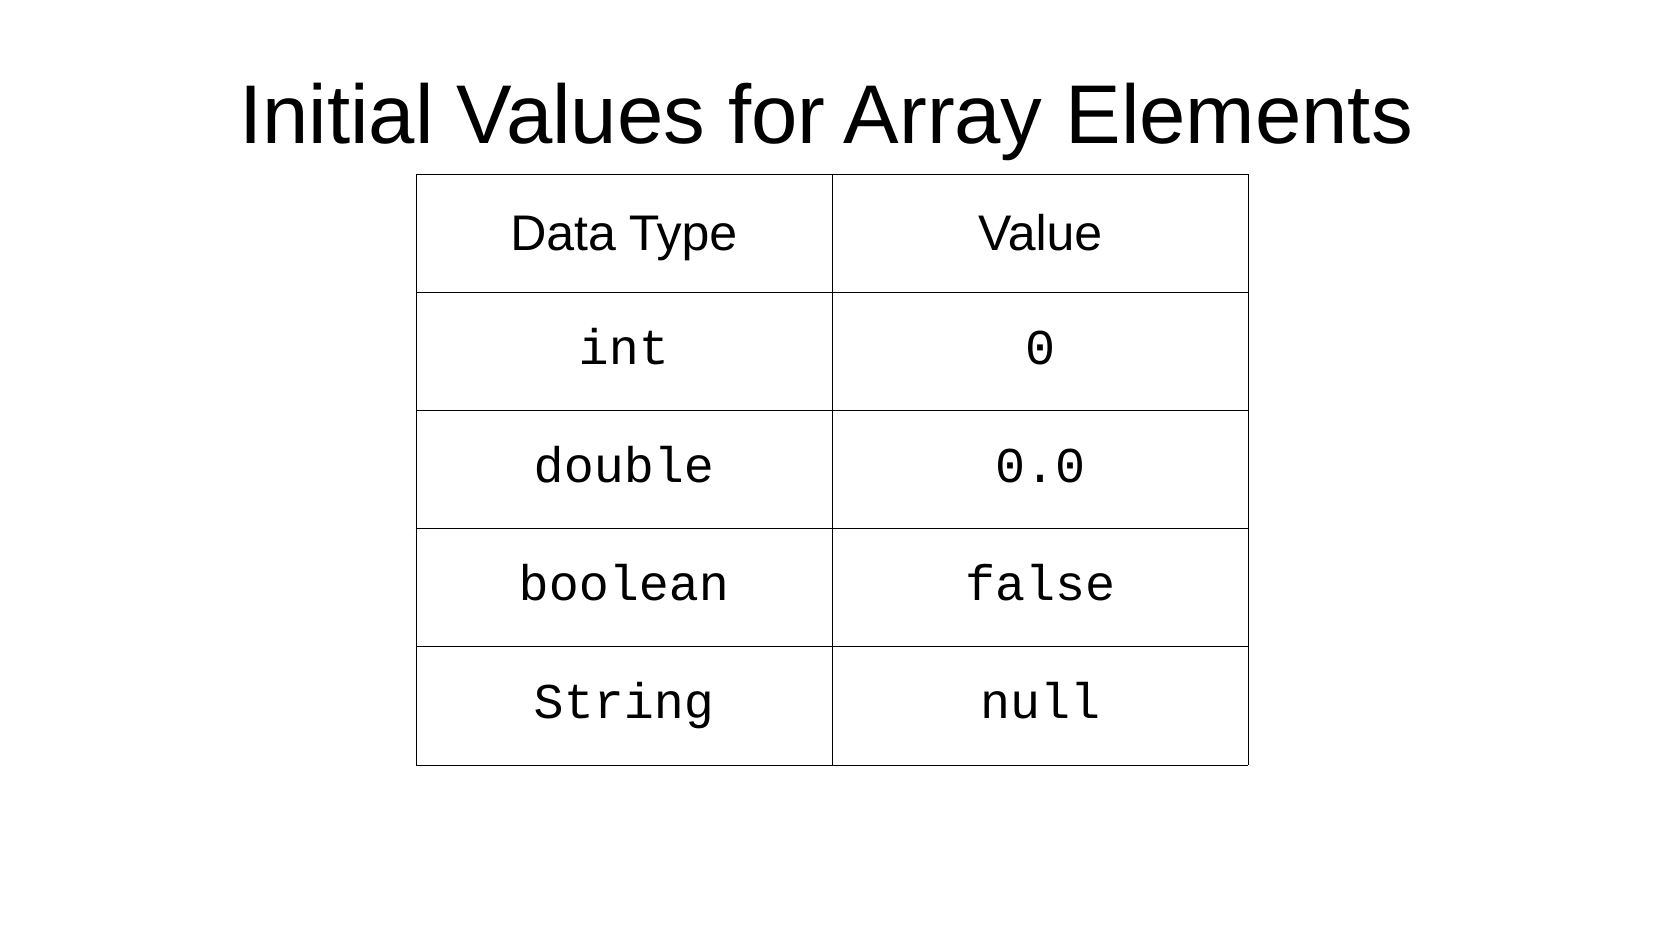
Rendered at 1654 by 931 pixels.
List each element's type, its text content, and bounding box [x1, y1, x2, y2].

table_cell String [417, 647, 832, 765]
title Initial Values for Array Elements [82, 37, 1571, 193]
table_cell boolean [417, 529, 832, 646]
table_cell int [417, 293, 832, 410]
table_cell null [833, 647, 1248, 765]
table_header Data Type [417, 175, 832, 292]
table_header Value [833, 175, 1248, 292]
table_cell double [417, 411, 832, 528]
table_cell false [833, 529, 1248, 646]
table_cell 0 [833, 293, 1248, 410]
table_cell 0.0 [833, 411, 1248, 528]
